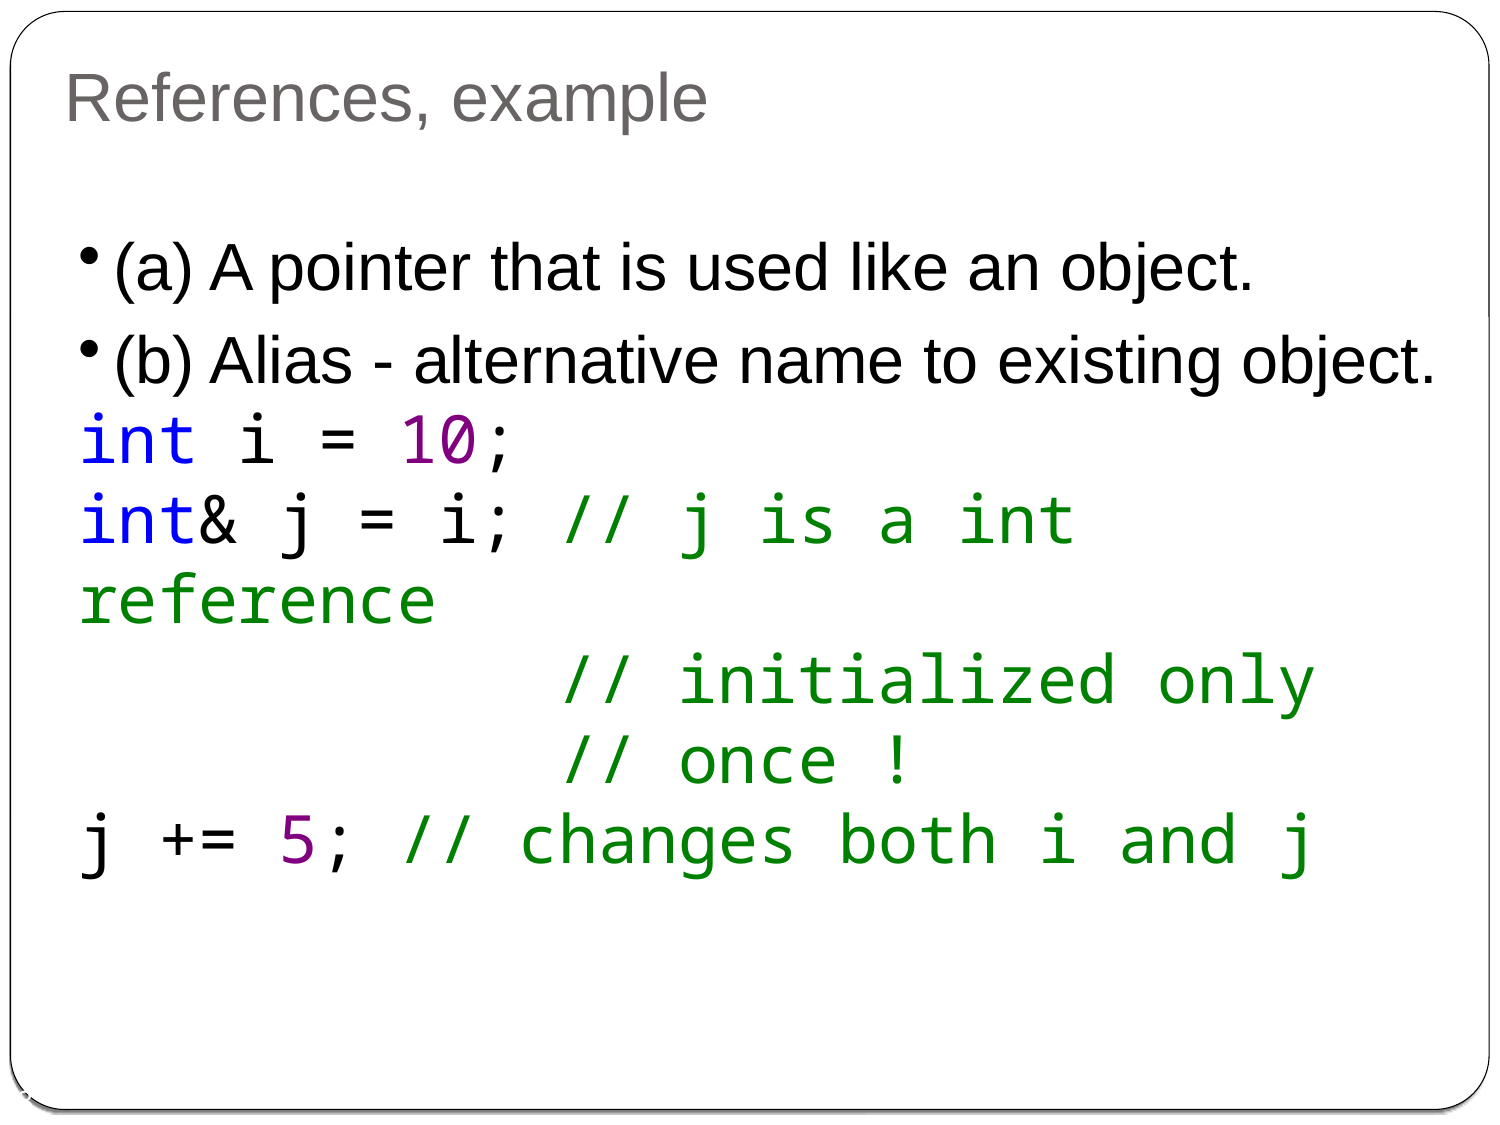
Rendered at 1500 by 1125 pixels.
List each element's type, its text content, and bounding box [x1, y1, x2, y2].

title References, example [50, 45, 1450, 150]
slide_number <number> [0, 1074, 50, 1125]
text_box (a) A pointer that is used like an object. (b) Alias - alternative name to existing object. int i = 10; int& j = i; // j is a int reference // initialized only // once ! j += 5; // changes both i and j [48, 201, 1500, 1079]
